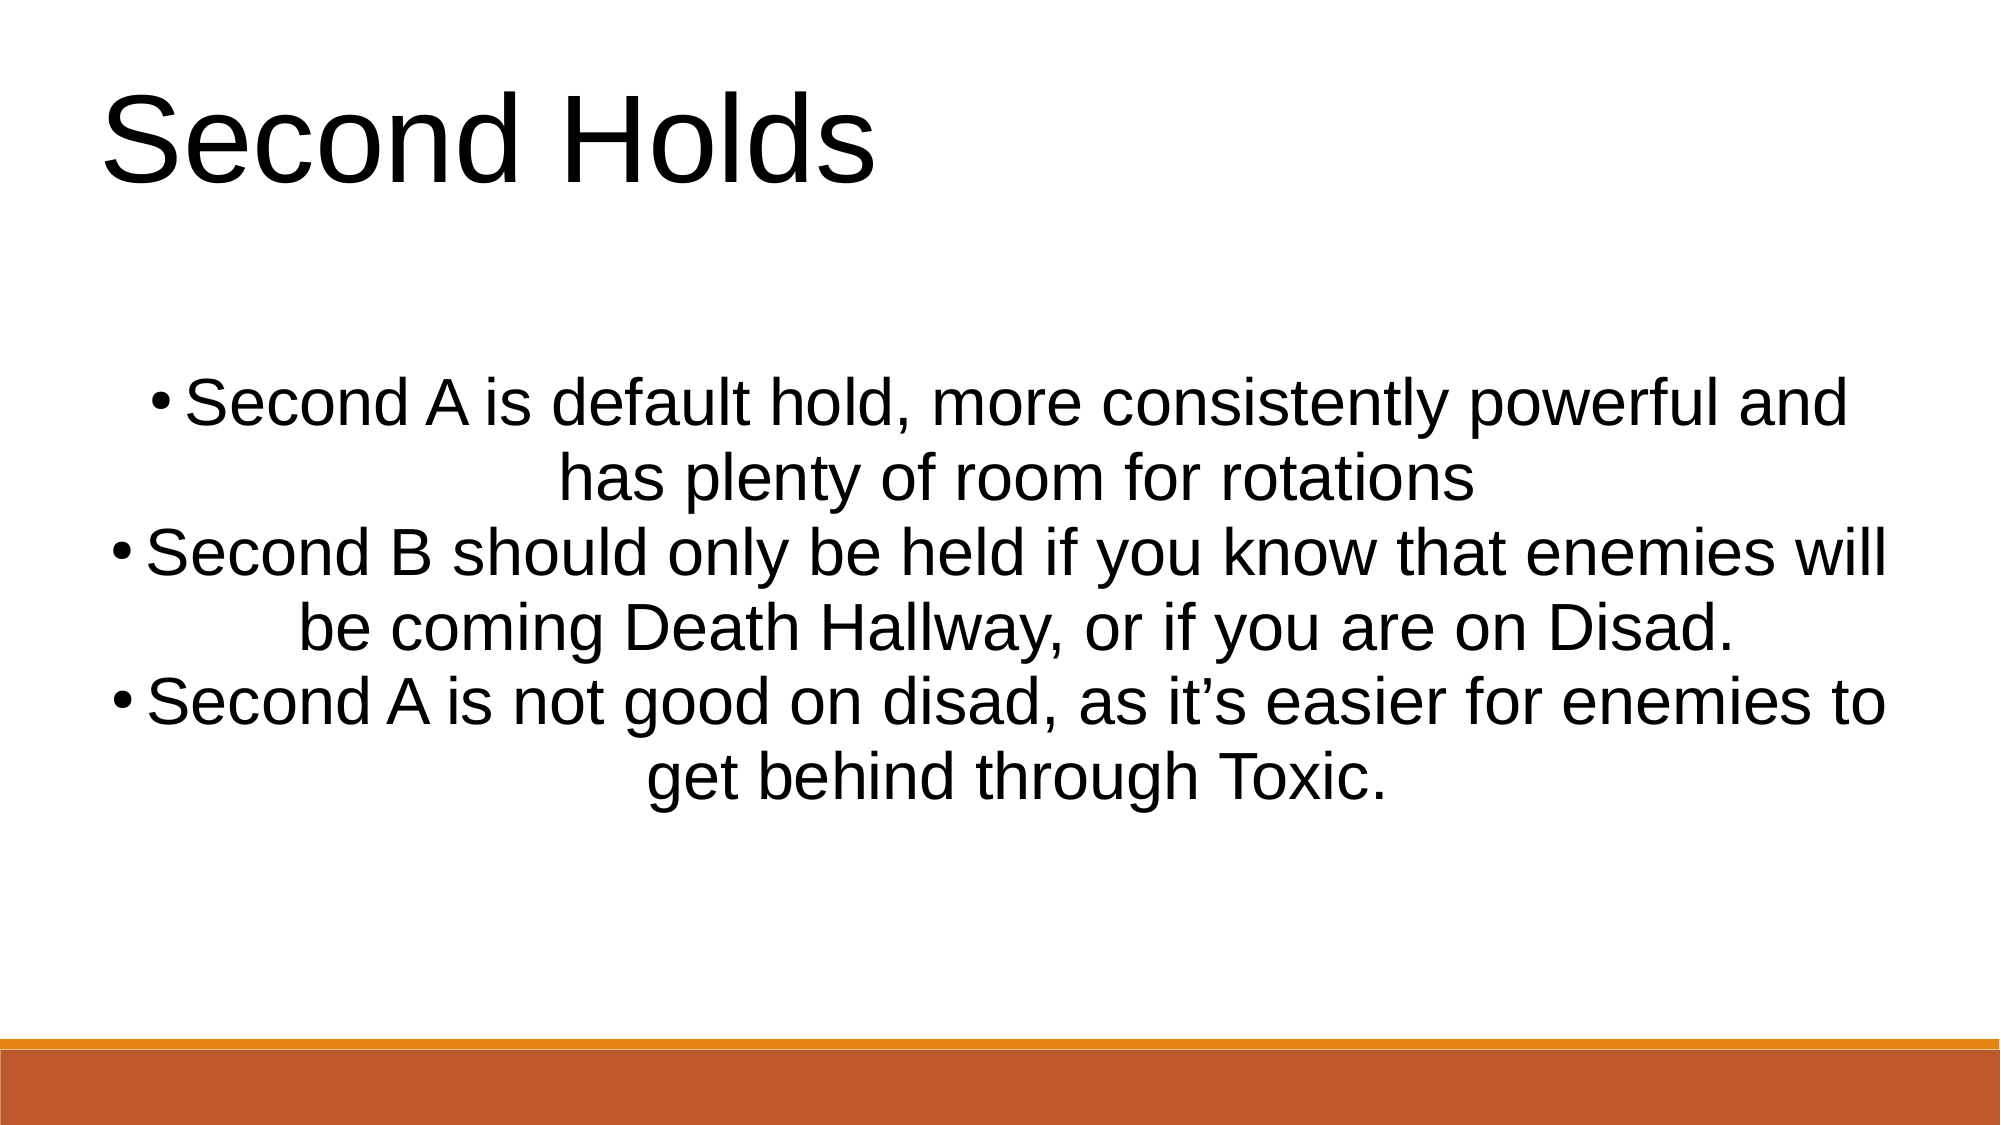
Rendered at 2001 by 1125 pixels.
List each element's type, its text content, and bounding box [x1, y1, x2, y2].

title Second Holds [99, 44, 1900, 233]
subtitle Second A is default hold, more consistently powerful and has plenty of room for rotations Second B should only be held if you know that enemies will be coming Death Hallway, or if you are on Disad. Second A is not good on disad, as it’s easier for enemies to get behind through Toxic. [99, 263, 1900, 916]
